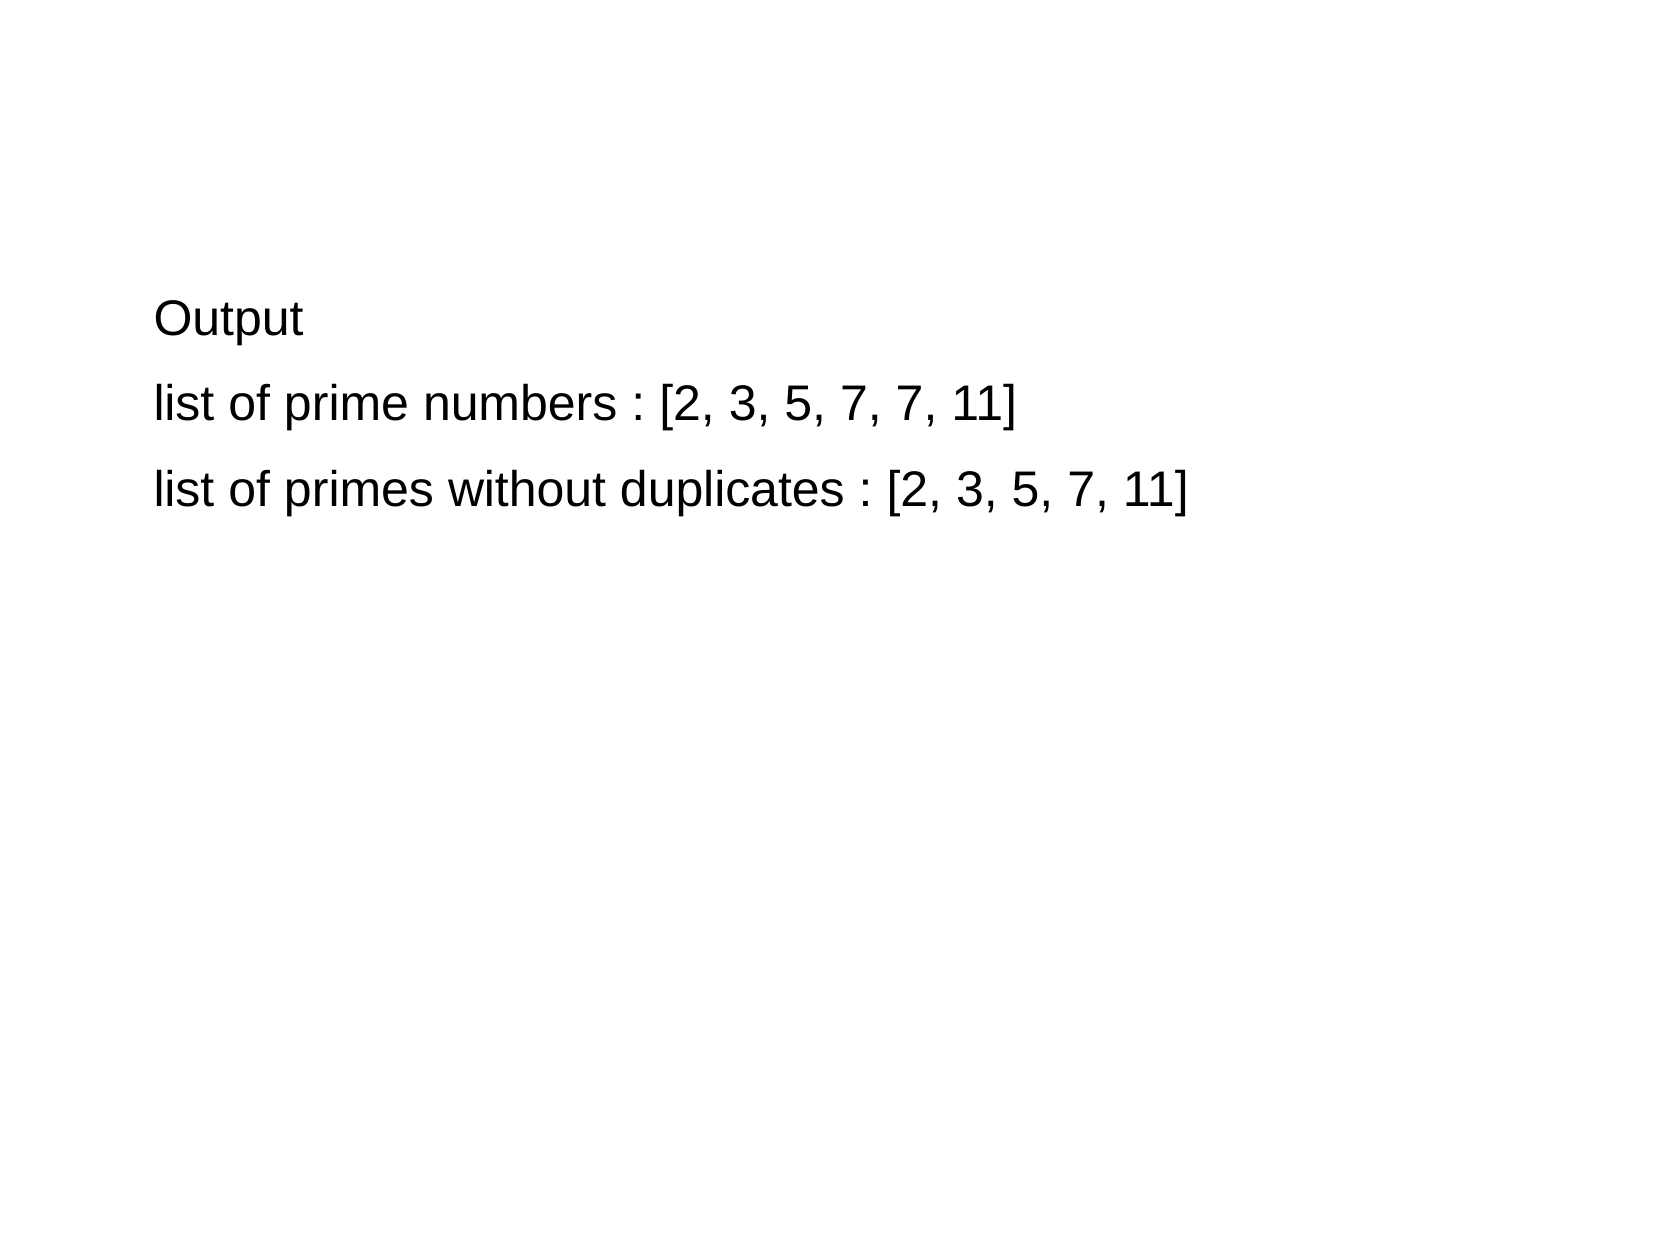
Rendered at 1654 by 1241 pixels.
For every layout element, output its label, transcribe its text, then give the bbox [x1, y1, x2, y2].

list Output list of prime numbers : [2, 3, 5, 7, 7, 11] list of primes without duplicates : [2, 3, 5, 7, 11] [82, 290, 1571, 1010]
